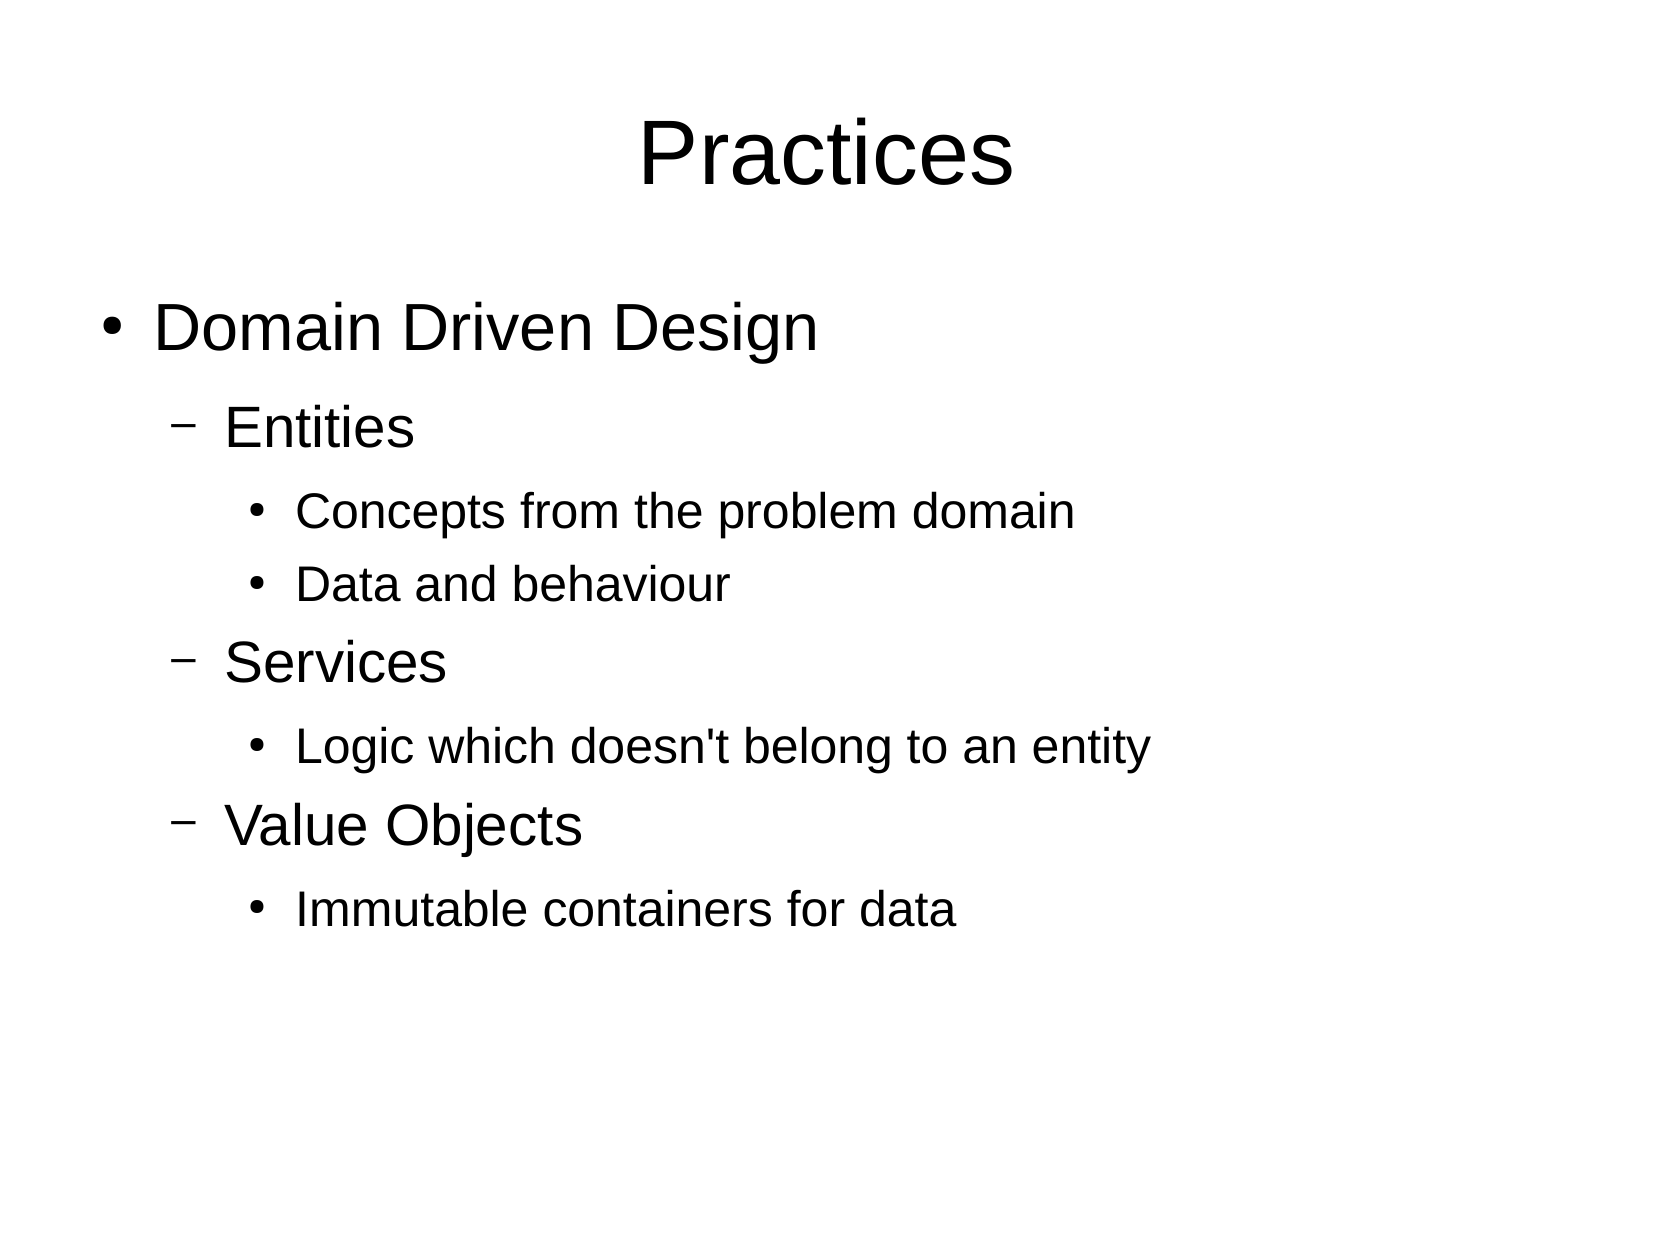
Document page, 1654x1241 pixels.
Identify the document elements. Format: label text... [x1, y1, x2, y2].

list Domain Driven Design Entities Concepts from the problem domain Data and behaviour Services Logic which doesn't belong to an entity Value Objects Immutable containers for data [82, 290, 1538, 1010]
title Practices [82, 49, 1571, 257]
